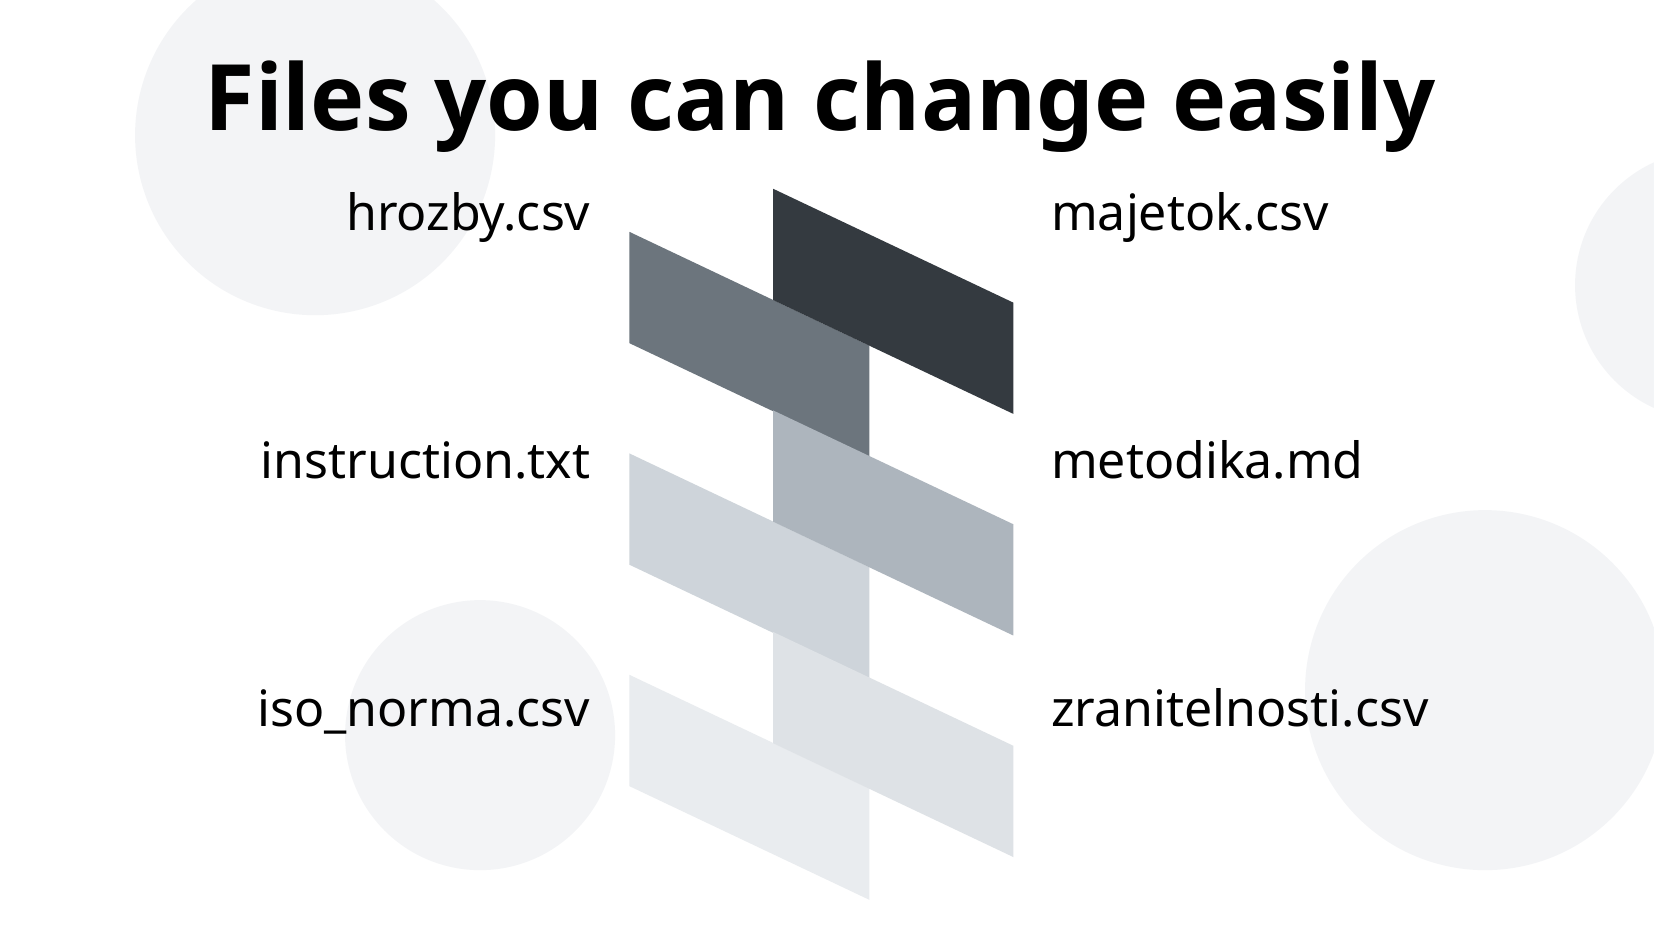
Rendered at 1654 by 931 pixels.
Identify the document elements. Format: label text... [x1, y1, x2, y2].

list metodika.md [1051, 425, 1565, 656]
title Files you can change easily [76, 17, 1565, 173]
list hrozby.csv [76, 177, 591, 408]
list instruction.txt [76, 425, 591, 656]
list iso_norma.csv [76, 673, 591, 904]
list majetok.csv [1051, 177, 1565, 408]
list zranitelnosti.csv [1051, 673, 1565, 904]
